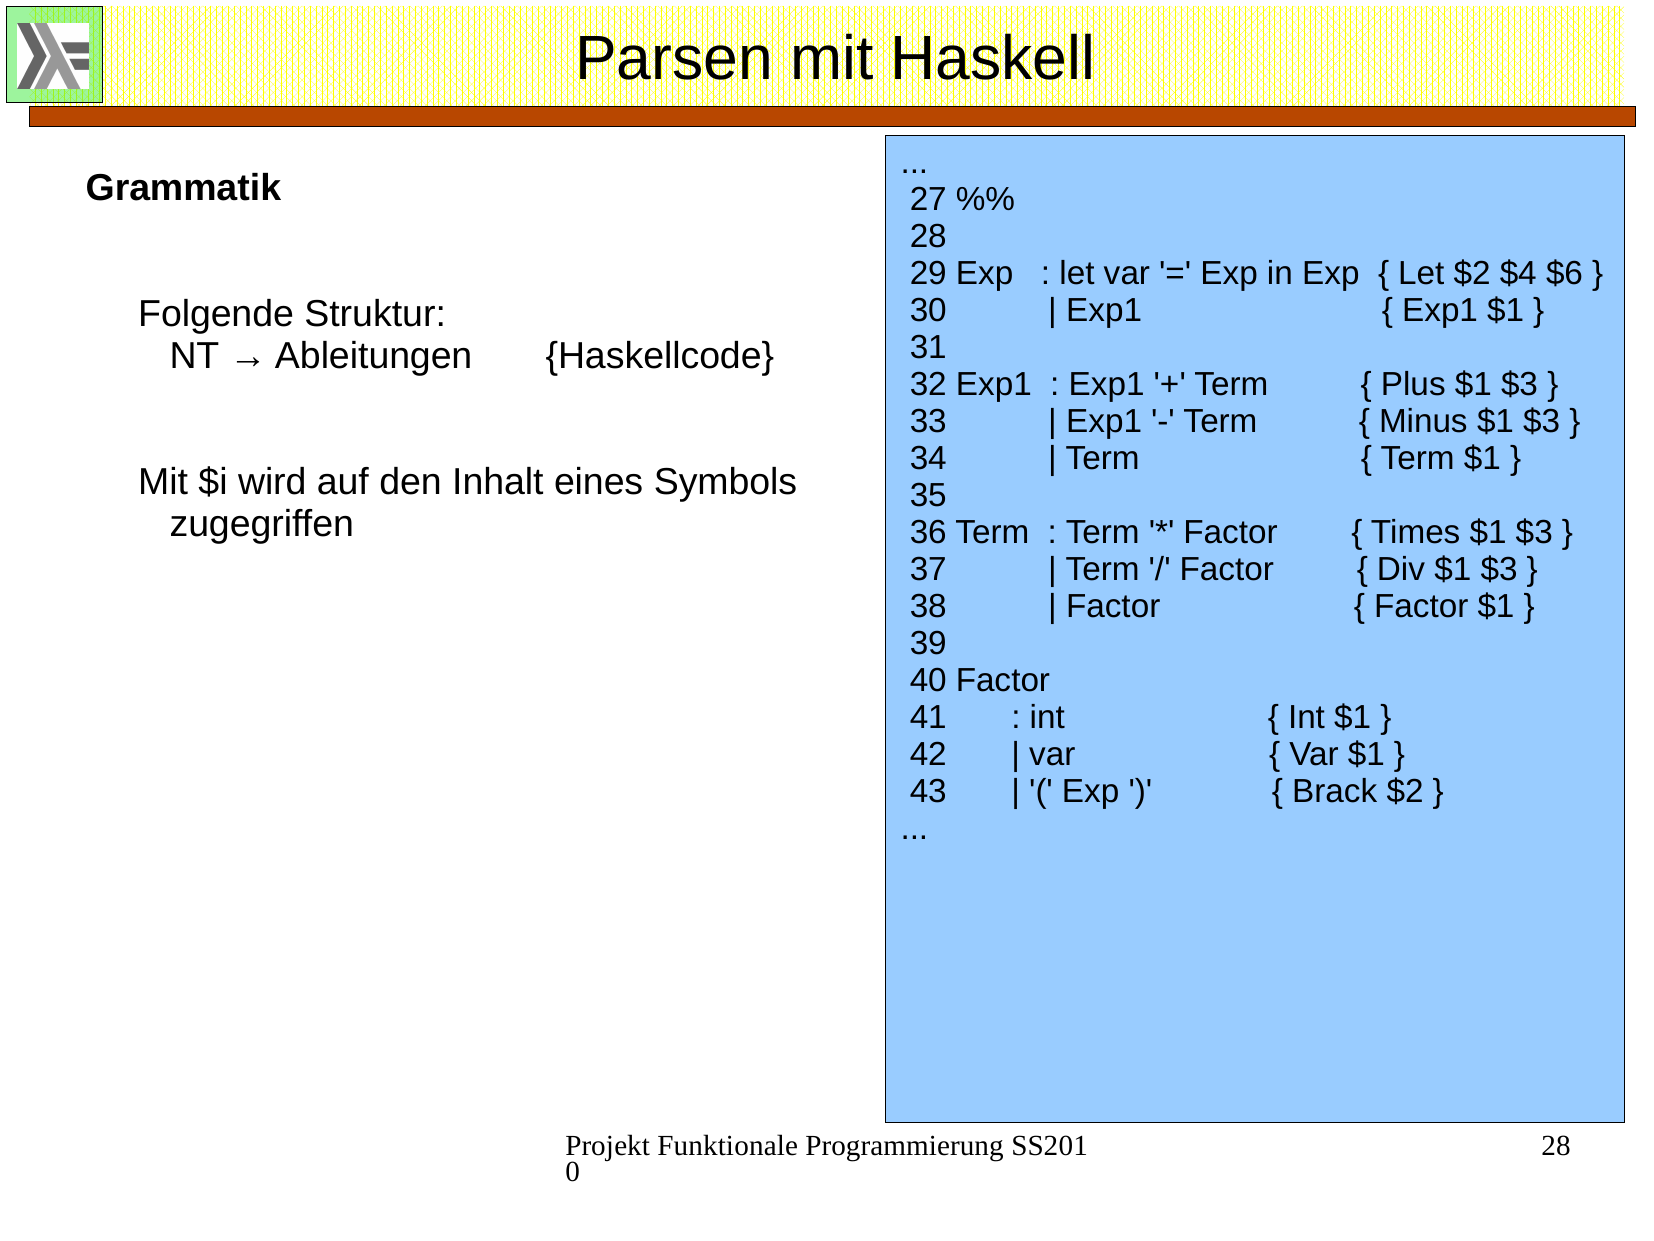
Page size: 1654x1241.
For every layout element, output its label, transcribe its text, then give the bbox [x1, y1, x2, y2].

text_box ... 27 %% 28 29 Exp : let var '=' Exp in Exp { Let $2 $4 $6 } 30 | Exp1 { Exp1 $1 } 31 32 Exp1 : Exp1 '+' Term { Plus $1 $3 } 33 | Exp1 '-' Term { Minus $1 $3 } 34 | Term { Term $1 } 35 36 Term : Term '*' Factor { Times $1 $3 } 37 | Term '/' Factor { Div $1 $3 } 38 | Factor { Factor $1 } 39 40 Factor 41 : int { Int $1 } 42 | var { Var $1 } 43 | '(' Exp ')' { Brack $2 } ... [885, 135, 1625, 1123]
text_box Grammatik Folgende Struktur: NT → Ableitungen {Haskellcode} Mit $i wird auf den Inhalt eines Symbols zugegriffen [70, 159, 839, 1098]
title Parsen mit Haskell [206, 15, 1465, 101]
text_box [6, 5, 1636, 127]
picture [17, 23, 89, 89]
